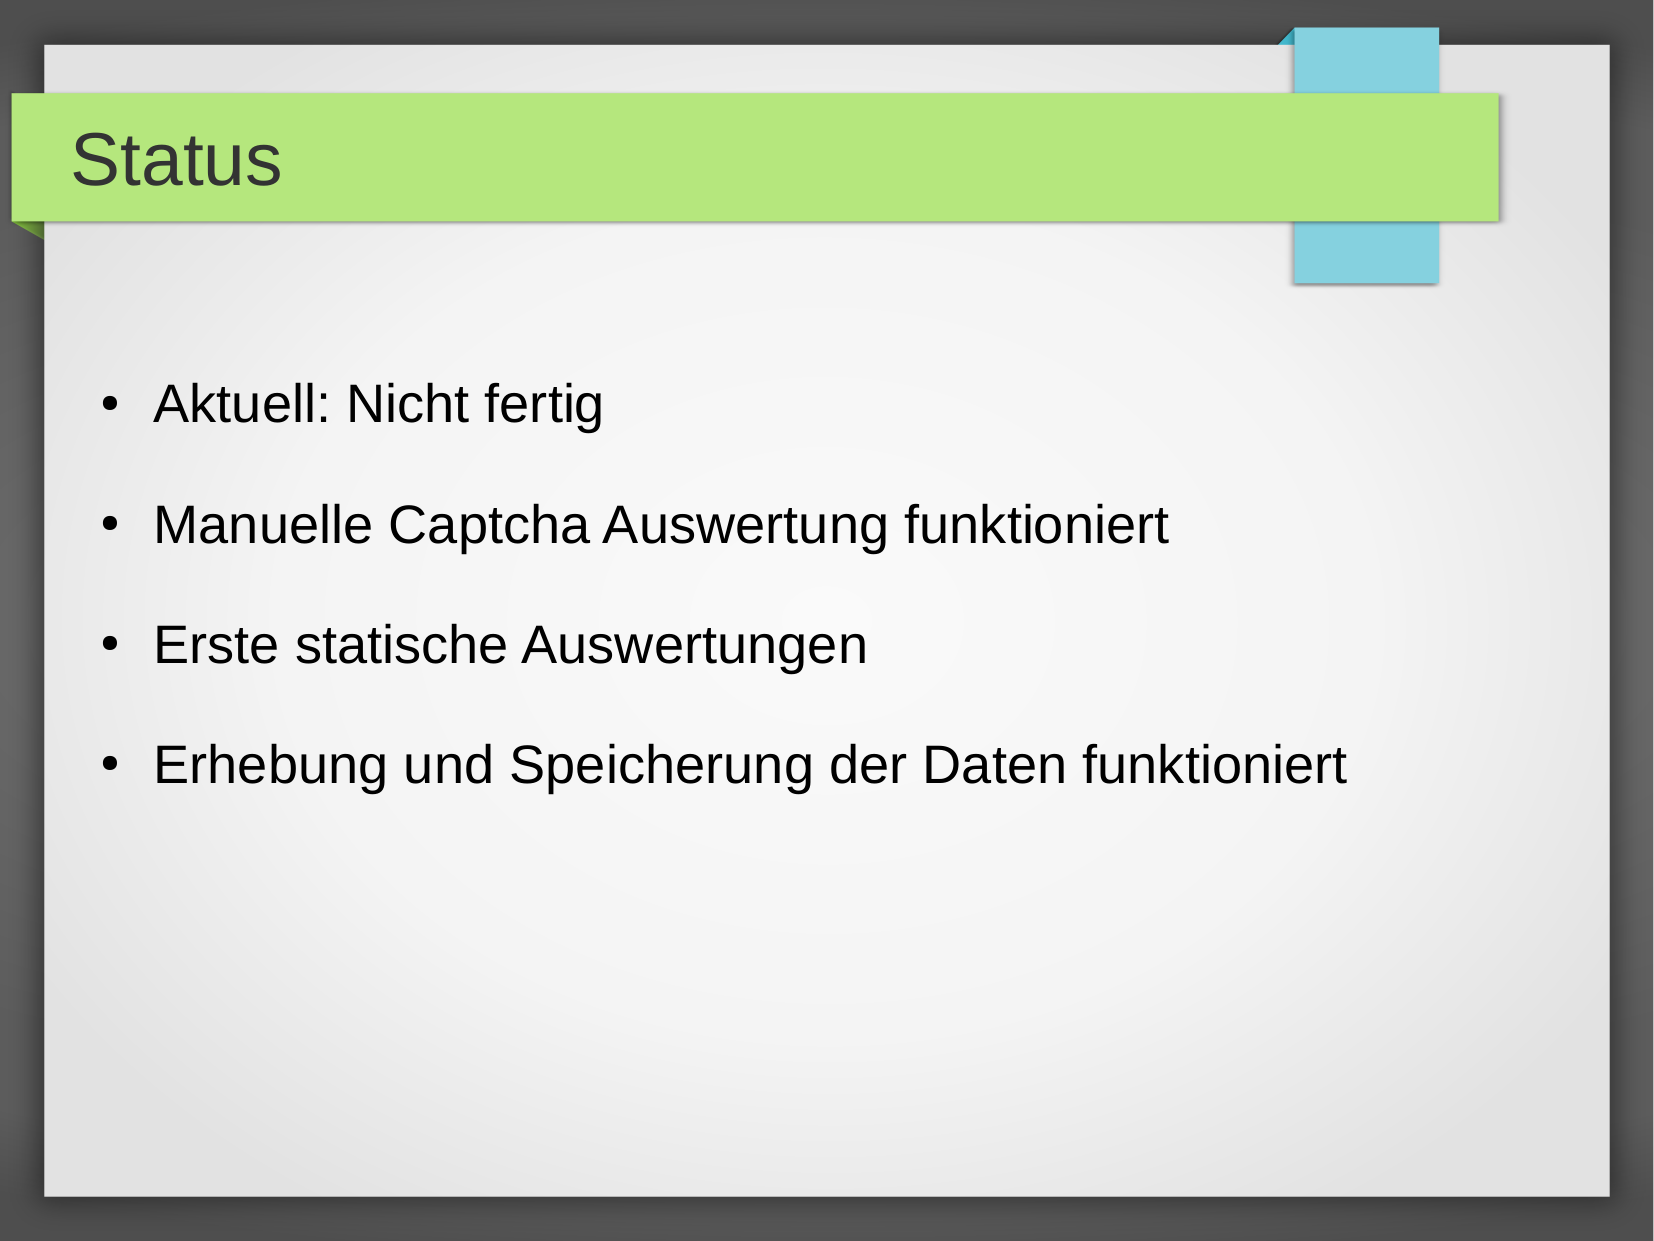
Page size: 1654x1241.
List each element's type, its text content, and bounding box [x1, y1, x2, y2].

title Status [70, 106, 1229, 213]
picture [0, 0, 1654, 1241]
list Aktuell: Nicht fertig Manuelle Captcha Auswertung funktioniert Erste statische Auswertungen Erhebung und Speicherung der Daten funktioniert [82, 343, 1538, 1063]
